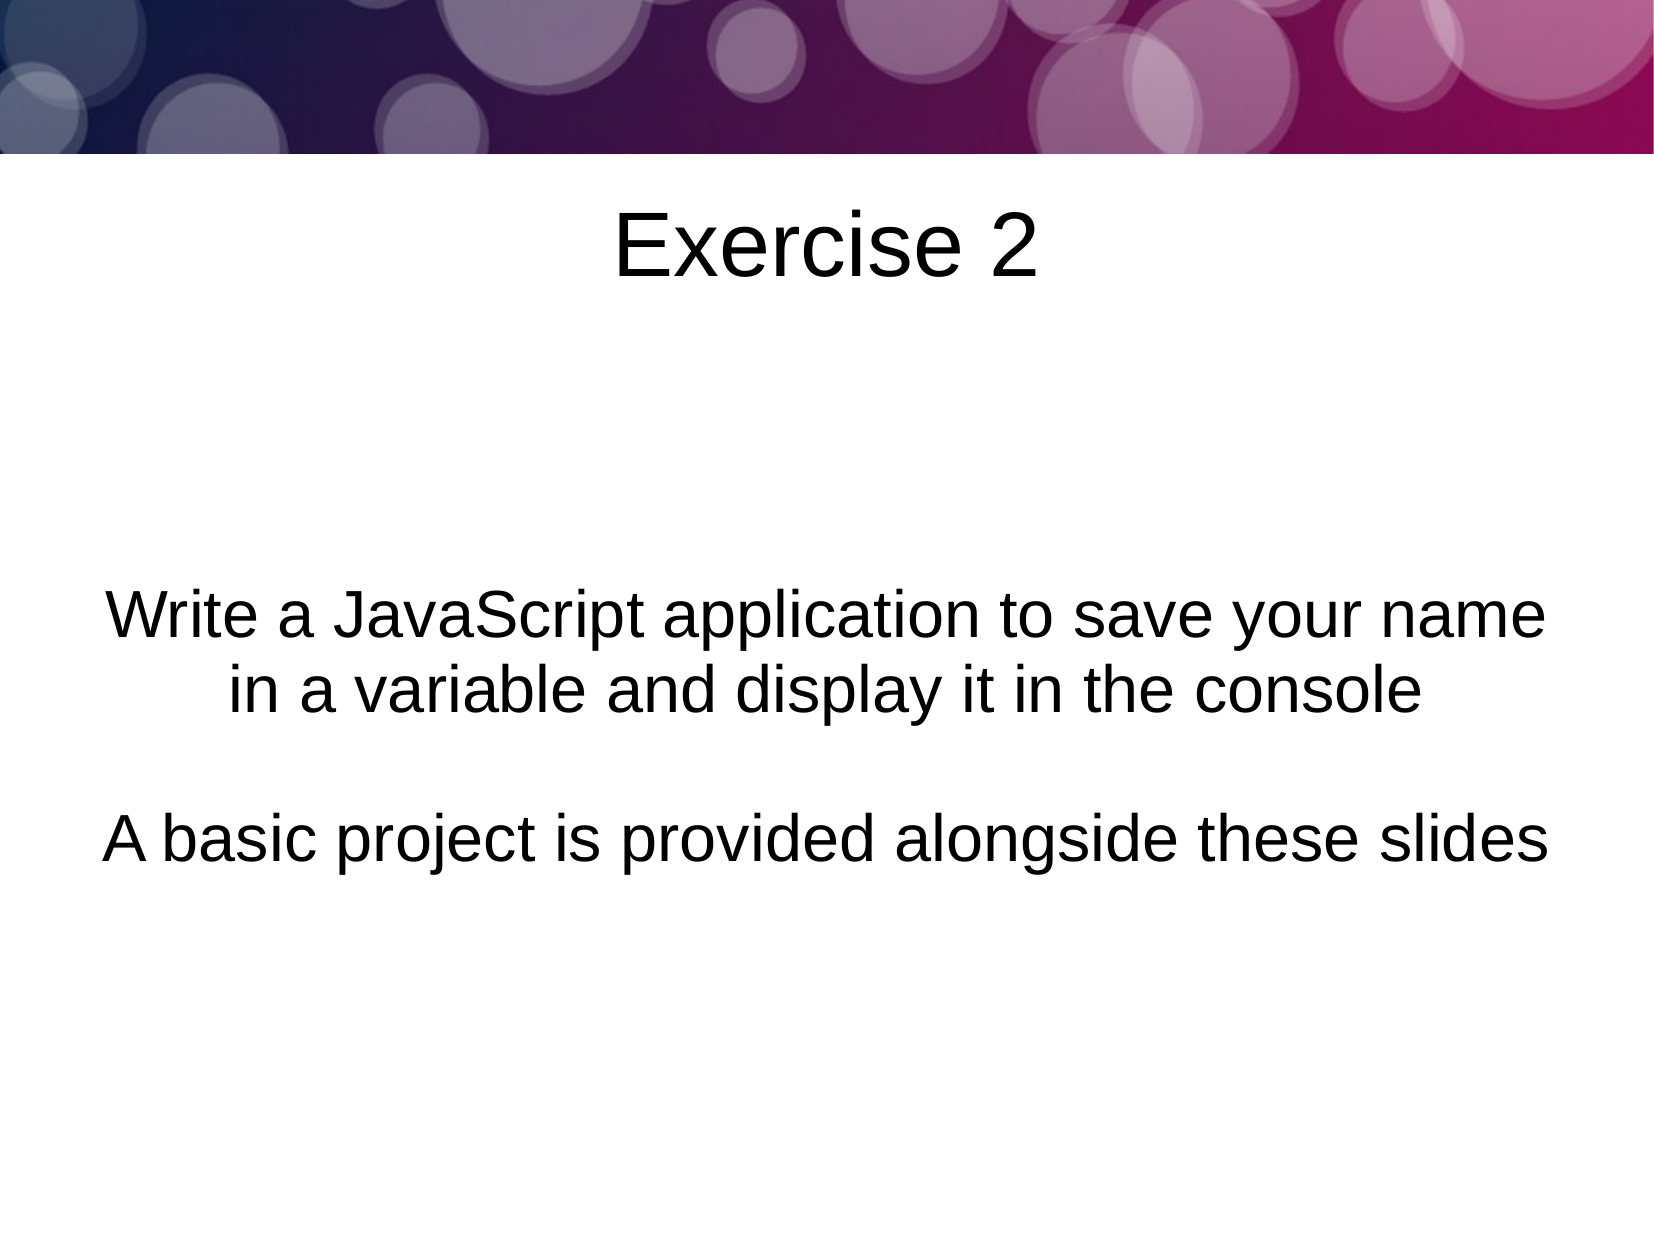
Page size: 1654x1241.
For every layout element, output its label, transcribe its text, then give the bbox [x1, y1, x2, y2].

subtitle Write a JavaScript application to save your name in a variable and display it in the console A basic project is provided alongside these slides [82, 366, 1571, 1087]
picture [0, 0, 1654, 154]
title Exercise 2 [82, 159, 1571, 331]
